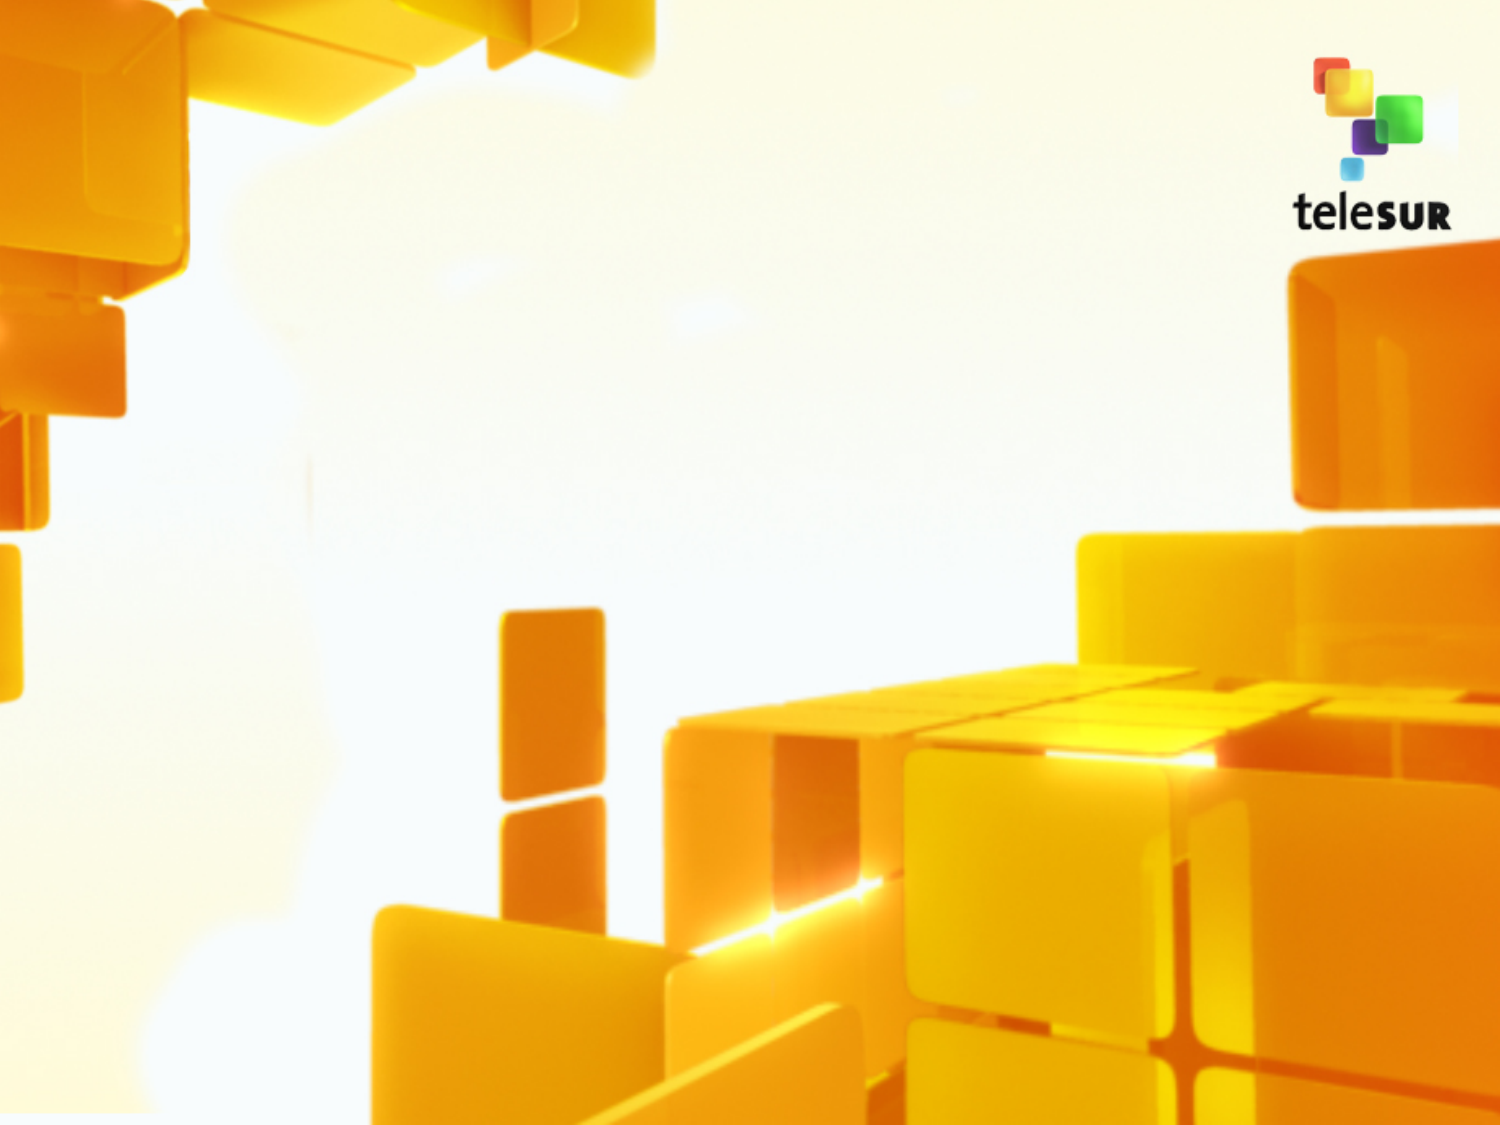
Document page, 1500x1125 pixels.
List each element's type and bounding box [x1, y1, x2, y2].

title [112, 137, 1388, 379]
picture [0, 0, 1500, 1125]
text_box [225, 378, 1276, 667]
